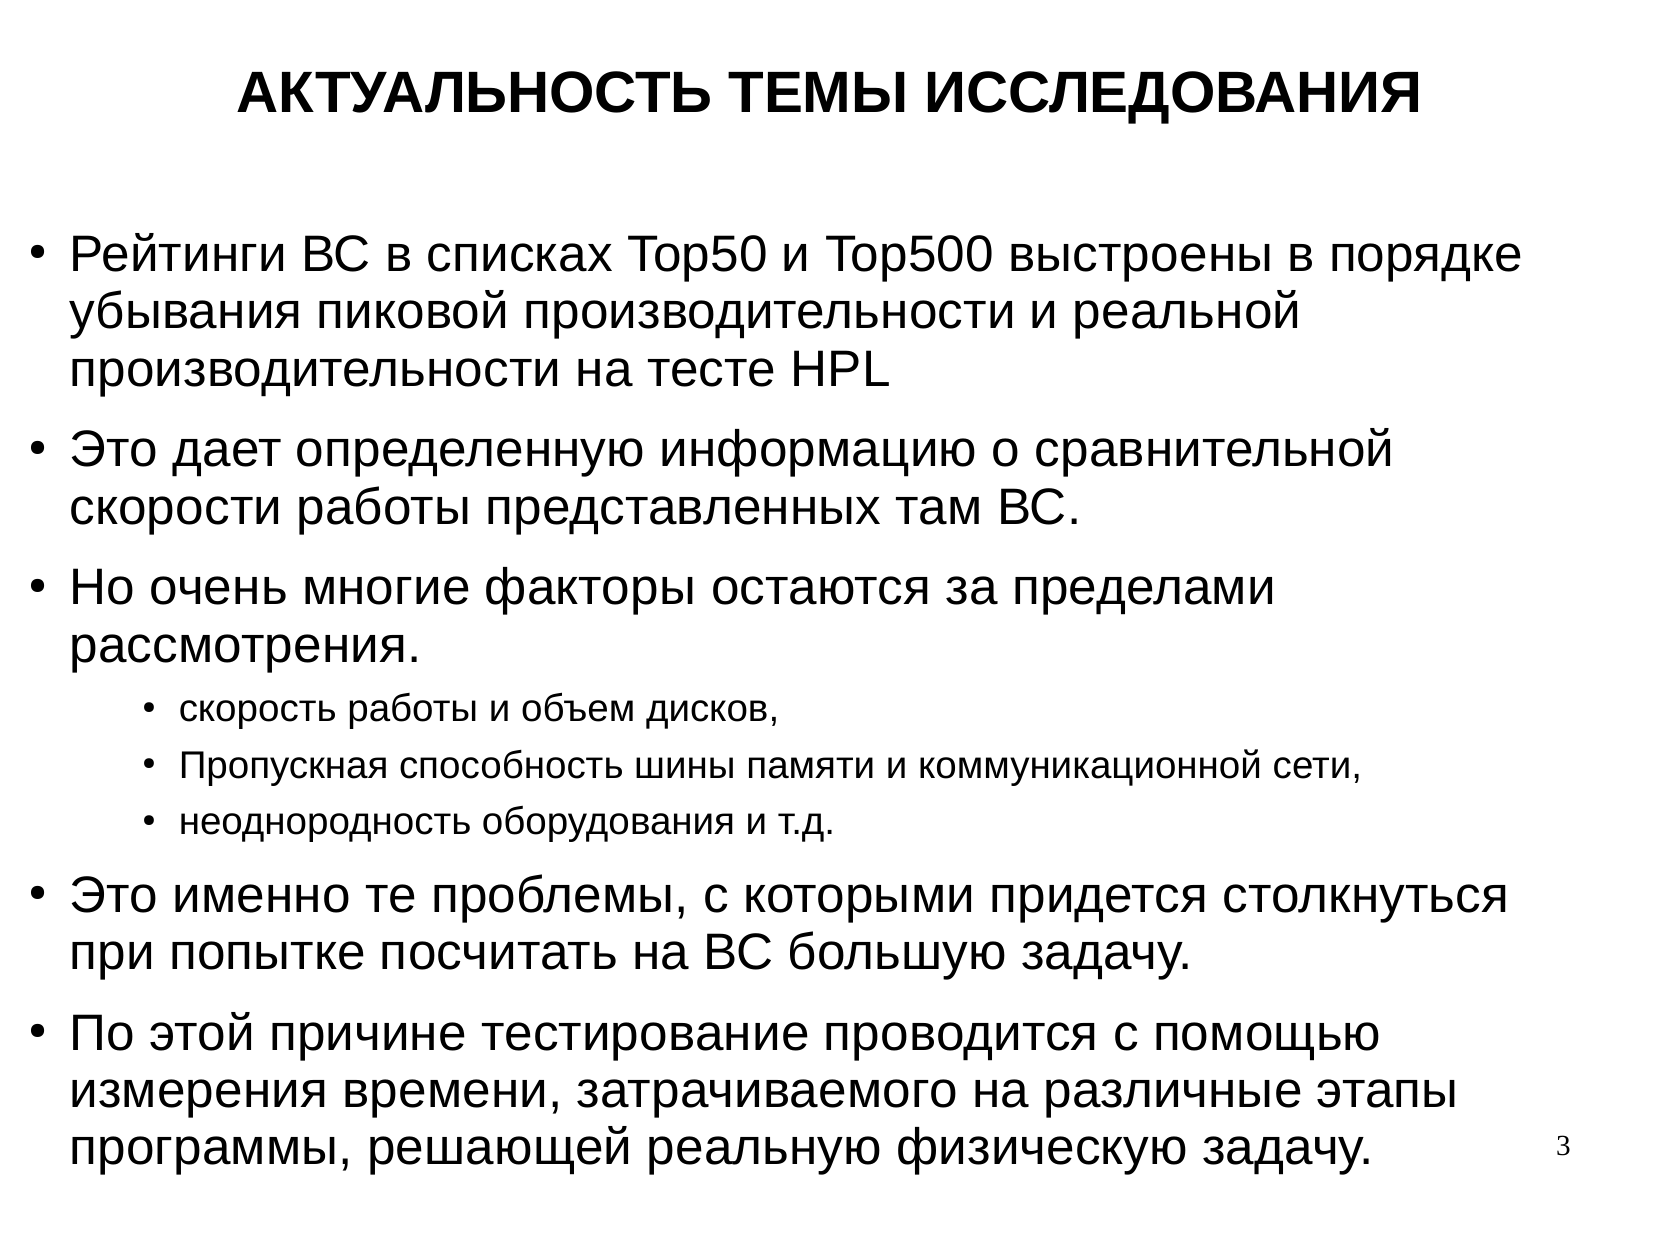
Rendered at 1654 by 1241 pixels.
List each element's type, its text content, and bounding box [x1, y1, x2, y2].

list Рейтинги ВС в списках Top50 и Top500 выстроены в порядке убывания пиковой производительности и реальной производительности на тесте HPL Это дает определенную информацию о сравнительной скорости работы представленных там ВС. Но очень многие факторы остаются за пределами рассмотрения. скорость работы и объем дисков, Пропускная способность шины памяти и коммуникационной сети, неоднородность оборудования и т.д. Это именно те проблемы, с которыми придется столкнуться при попытке посчитать на ВС большую задачу. По этой причине тестирование проводится с помощью измерения времени, затрачиваемого на различные этапы программы, решающей реальную физическую задачу. [15, 225, 1609, 1185]
text_box АКТУАЛЬНОСТЬ ТЕМЫ ИССЛЕДОВАНИЯ [0, 0, 1654, 196]
